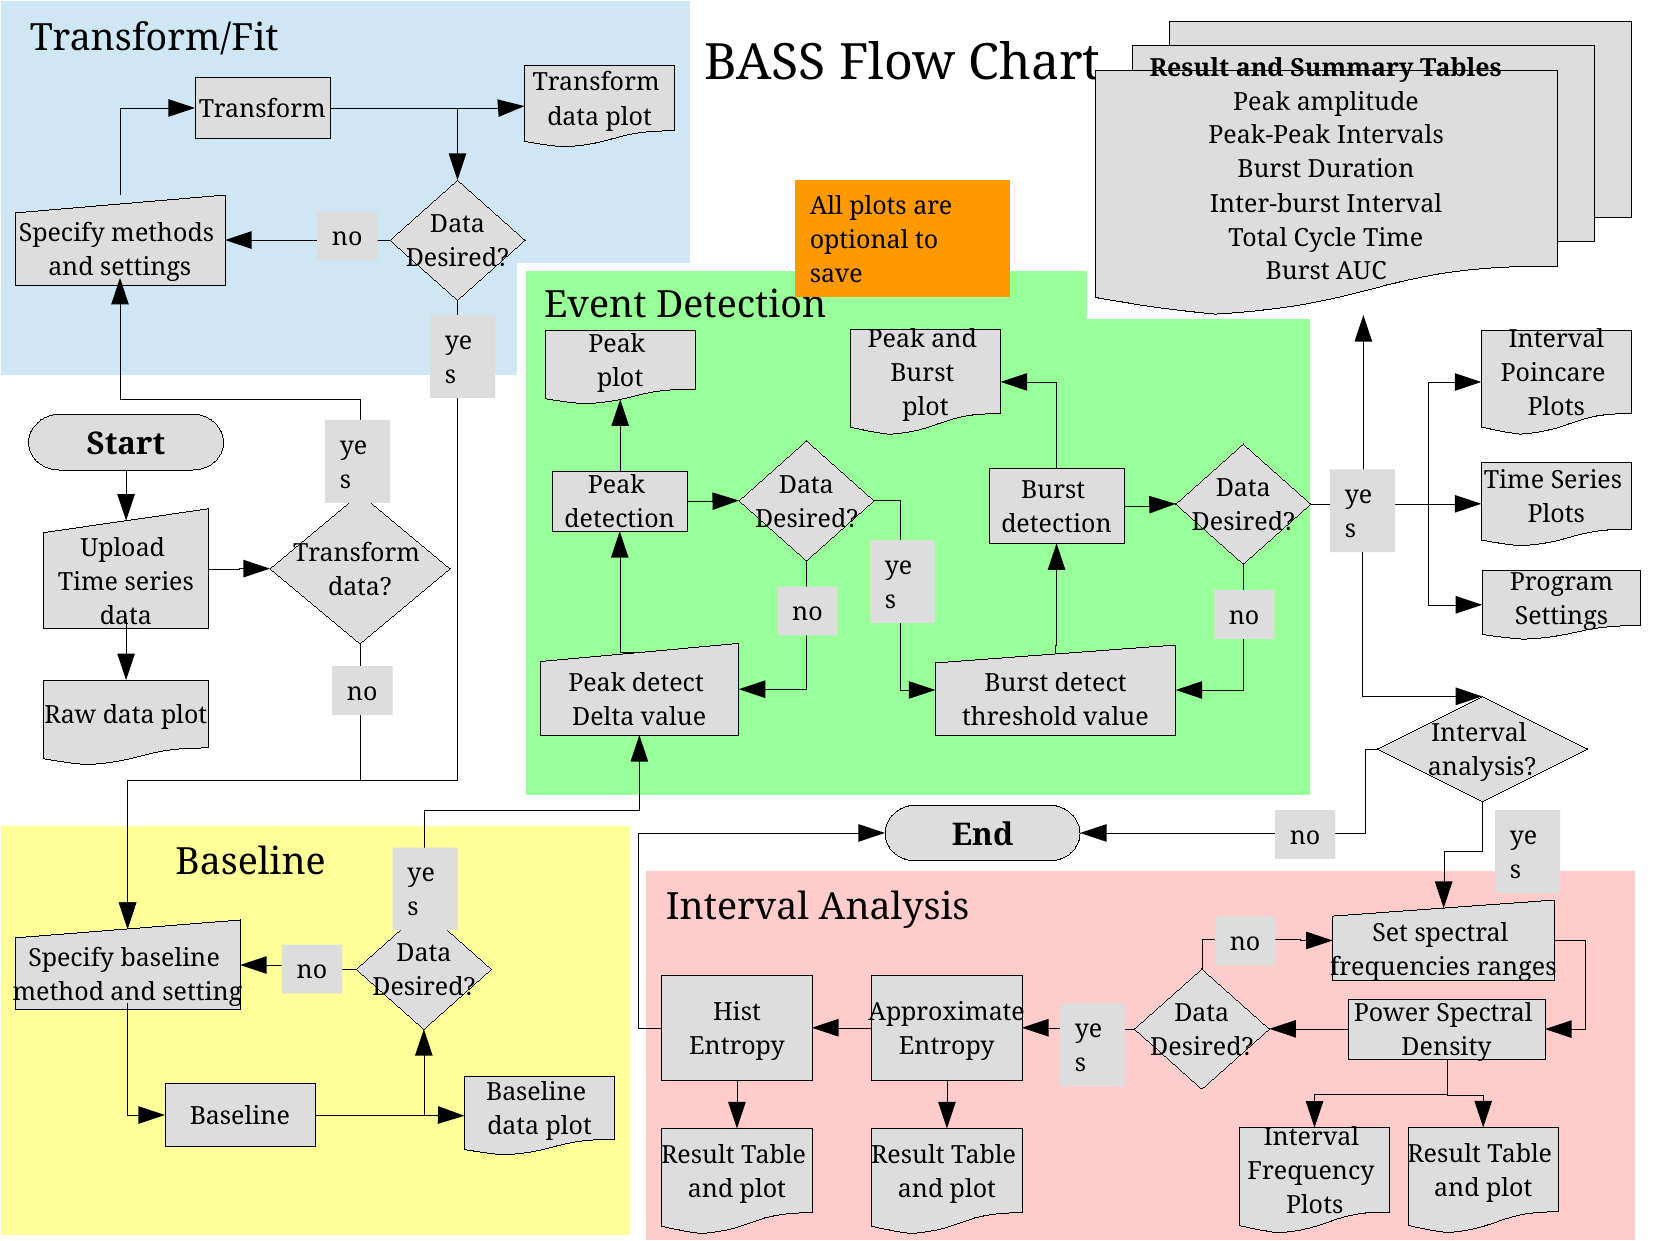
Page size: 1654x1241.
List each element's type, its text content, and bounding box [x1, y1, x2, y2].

text_box Interval analysis? [1377, 696, 1588, 802]
text_box Transform data plot [524, 65, 675, 147]
text_box Baseline [165, 1083, 316, 1147]
text_box Data Desired? [1134, 968, 1269, 1089]
text_box Peak and Burst plot [850, 329, 1001, 435]
text_box Power Spectral Density [1348, 999, 1546, 1060]
text_box no [332, 666, 391, 710]
text_box Set spectral frequencies ranges [1332, 900, 1555, 981]
text_box [0, 0, 1343, 796]
text_box no [1214, 589, 1272, 634]
text_box Burst detection [989, 468, 1125, 544]
text_box yes [1330, 469, 1396, 516]
text_box yes [1060, 1003, 1126, 1051]
text_box [128, 825, 424, 969]
text_box Data Desired? [390, 180, 526, 300]
text_box Program Settings [1482, 570, 1641, 640]
text_box All plots are optional to save [795, 180, 1010, 256]
text_box Event Detection [529, 270, 826, 328]
text_box Baseline [160, 827, 331, 886]
text_box Data Desired? [739, 440, 874, 561]
text_box yes [325, 419, 391, 471]
text_box Interval Analysis [651, 872, 961, 931]
text_box yes [430, 315, 496, 362]
text_box Peak detection [552, 471, 688, 532]
text_box Result Table and plot [1408, 1127, 1559, 1233]
text_box Result Table and plot [871, 1128, 1023, 1234]
text_box Burst detect threshold value [935, 645, 1176, 736]
text_box yes [870, 540, 935, 587]
text_box Transform [195, 77, 331, 139]
text_box Baseline data plot [464, 1076, 615, 1155]
text_box BASS Flow Chart [691, 18, 1126, 102]
text_box [0, 825, 631, 1236]
text_box Interval Frequency Plots [1239, 1127, 1390, 1233]
text_box [1203, 940, 1585, 1029]
text_box Start [28, 414, 224, 471]
text_box [121, 241, 457, 376]
text_box Transform data? [270, 503, 451, 644]
text_box yes [1495, 810, 1561, 857]
text_box Raw data plot [43, 680, 209, 765]
text_box Specify methods and settings [15, 195, 226, 286]
text_box no [1215, 916, 1273, 961]
text_box [640, 501, 1311, 796]
text_box [645, 870, 1444, 1029]
text_box Hist Entropy [661, 975, 813, 1081]
text_box [621, 501, 806, 689]
text_box Result Table and plot [661, 1128, 813, 1234]
text_box Result and Summary Tables Peak amplitude Peak-Peak Intervals Burst Duration Inter-burst Interval Total Cycle Time Burst AUC [1095, 21, 1632, 315]
text_box Data Desired? [1176, 443, 1311, 564]
text_box no [1275, 810, 1333, 854]
text_box Peak detect Delta value [540, 643, 739, 736]
text_box [128, 966, 424, 1115]
text_box no [777, 586, 836, 631]
text_box [645, 870, 1636, 1241]
text_box Data Desired? [356, 931, 492, 1029]
text_box [1056, 505, 1243, 690]
text_box End [885, 805, 1080, 861]
text_box Specify baseline method and setting [15, 919, 241, 1010]
text_box Transform/Fit [15, 3, 295, 61]
text_box no [317, 211, 376, 256]
text_box yes [392, 847, 458, 895]
text_box Peak plot [545, 330, 696, 404]
text_box Time Series Plots [1481, 462, 1632, 546]
text_box Approximate Entropy [871, 975, 1023, 1081]
text_box Upload Time series data [43, 508, 209, 629]
text_box no [281, 944, 340, 988]
text_box Interval Poincare Plots [1481, 330, 1632, 435]
